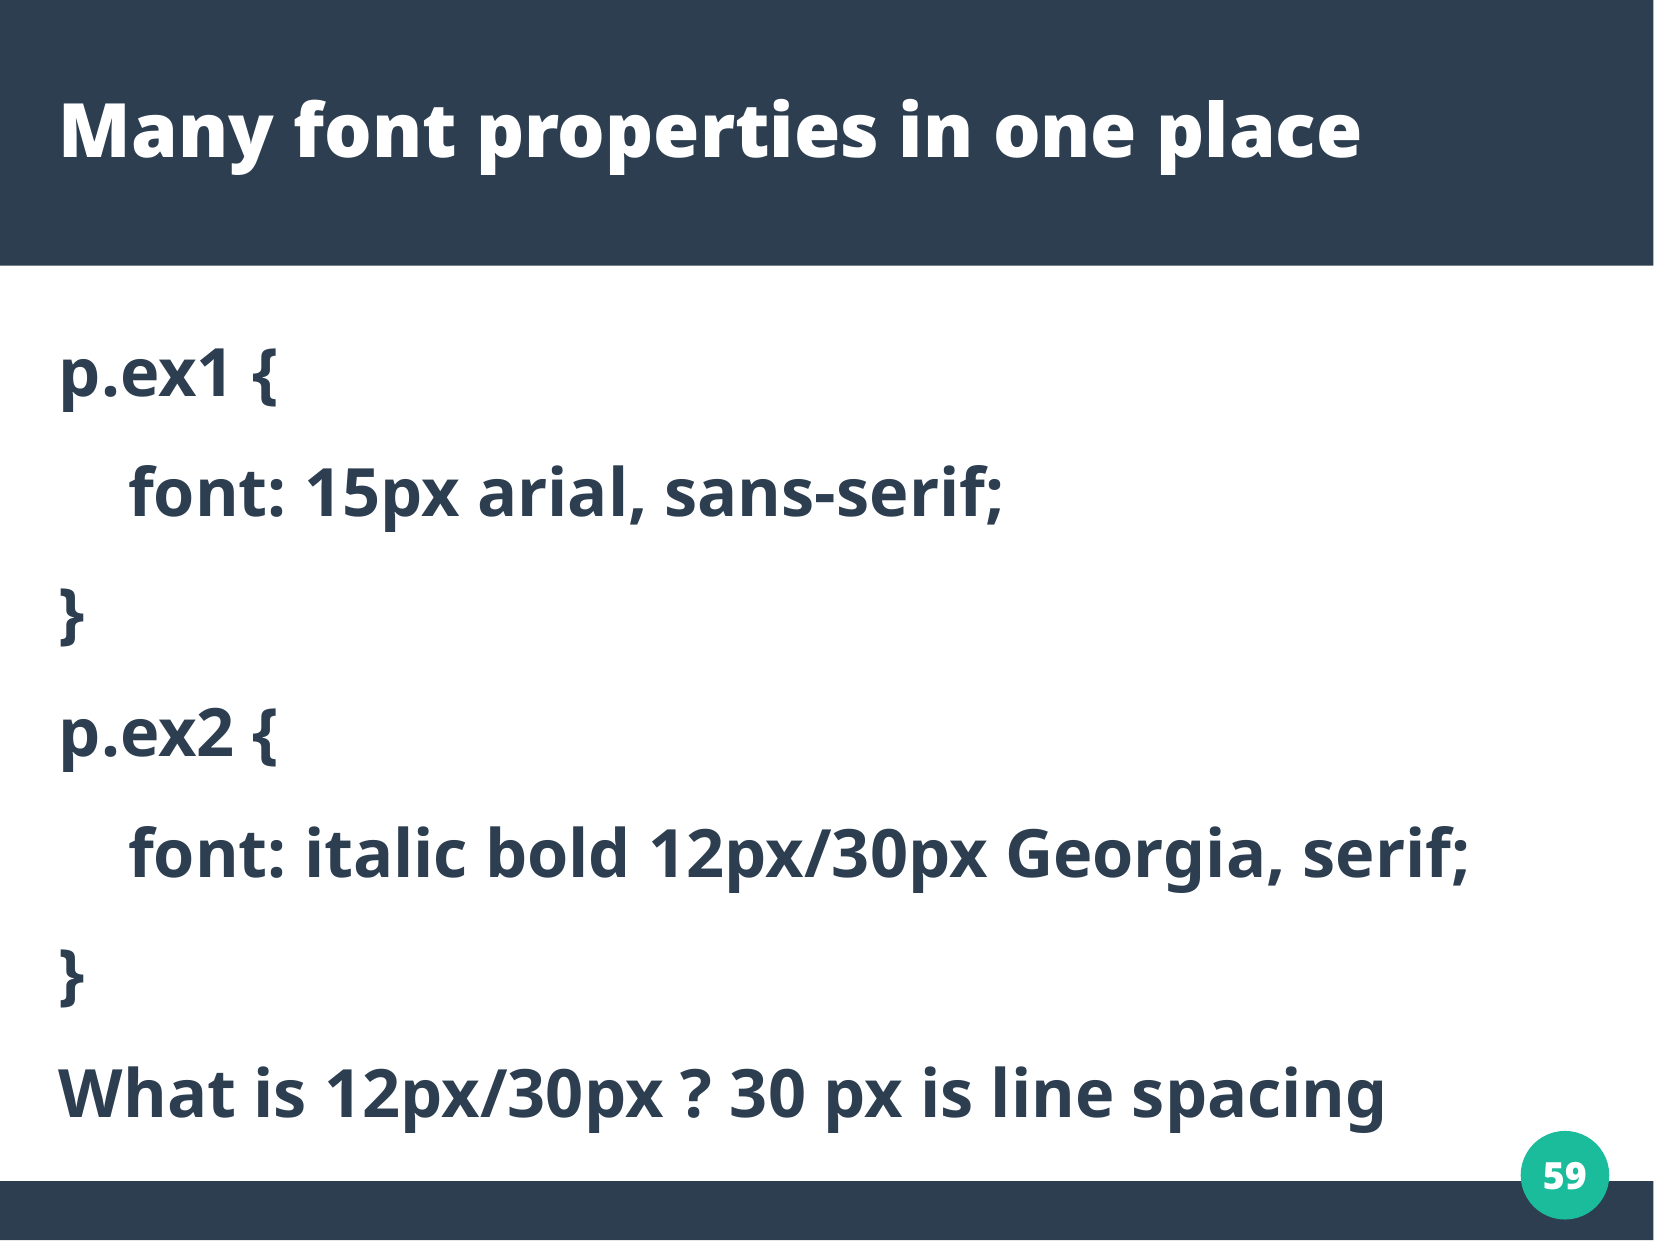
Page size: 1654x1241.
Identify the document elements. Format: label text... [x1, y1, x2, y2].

list p.ex1 { font: 15px arial, sans-serif; } p.ex2 { font: italic bold 12px/30px Georgia, serif; } What is 12px/30px ? 30 px is line spacing [59, 324, 1595, 1152]
title Many font properties in one place [59, 49, 1595, 207]
